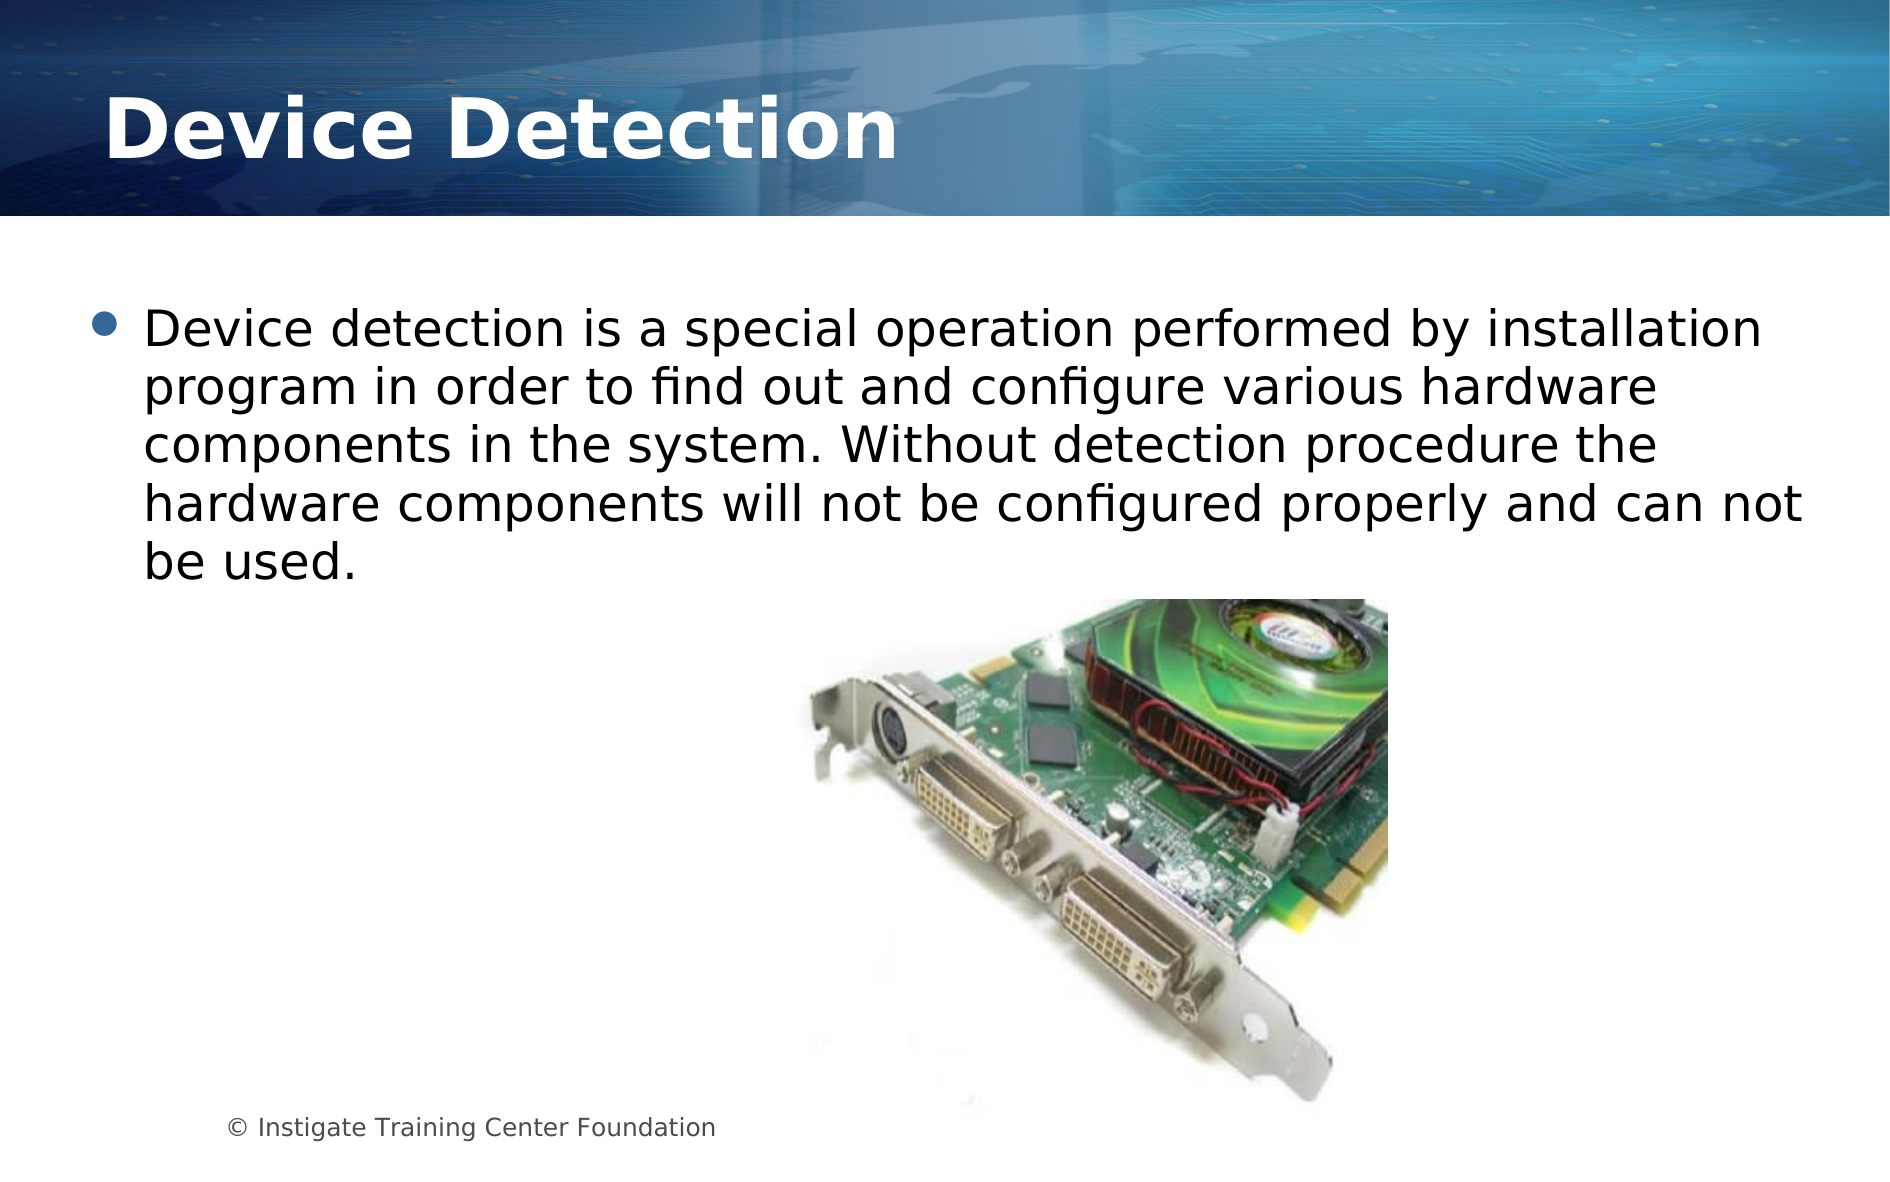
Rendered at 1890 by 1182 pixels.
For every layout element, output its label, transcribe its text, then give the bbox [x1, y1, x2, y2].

picture [787, 599, 1388, 1126]
picture [0, 0, 1890, 216]
list Device detection is a special operation performed by installation program in order to find out and configure various hardware components in the system. Without detection procedure the hardware components will not be configured properly and can not be used. [88, 300, 1838, 1126]
title Device Detection [102, 55, 1801, 226]
